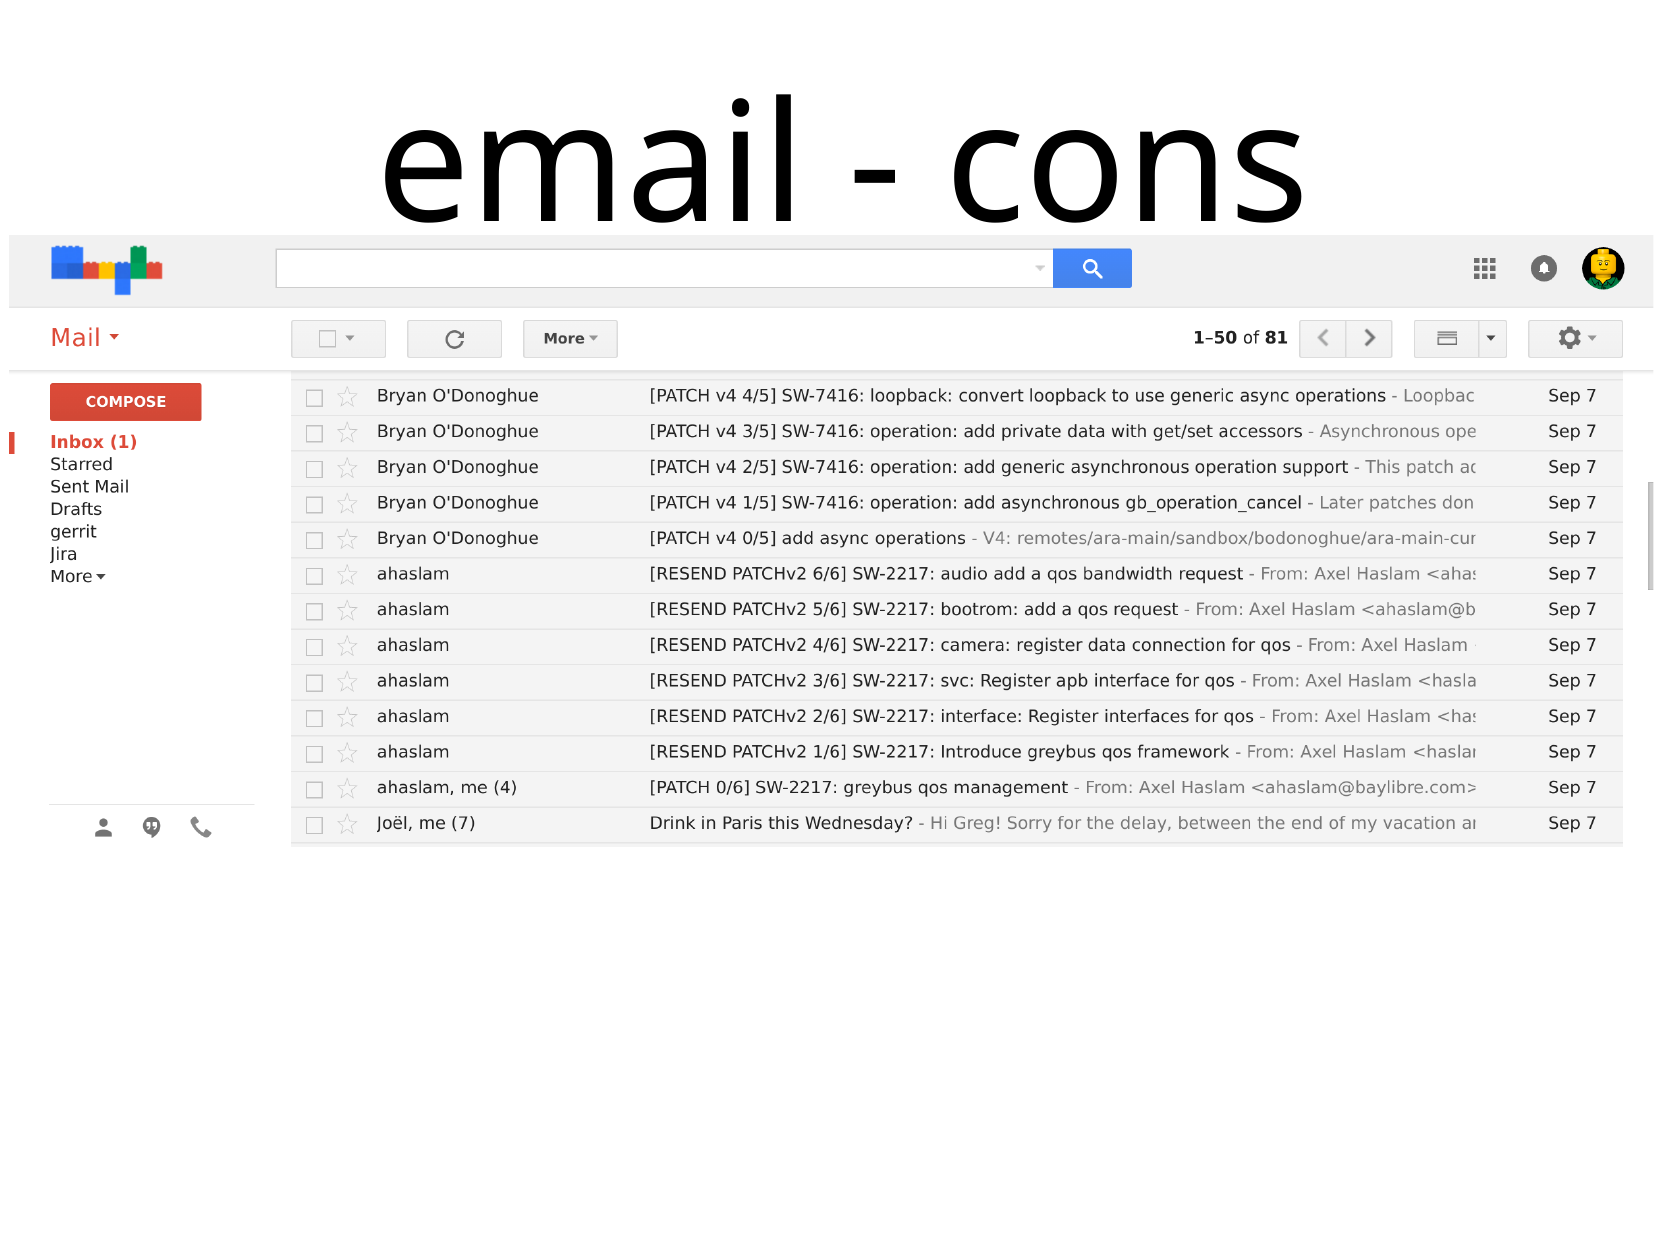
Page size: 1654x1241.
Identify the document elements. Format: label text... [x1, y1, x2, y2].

text_box email - cons [95, 35, 1591, 235]
picture [9, 235, 1654, 847]
